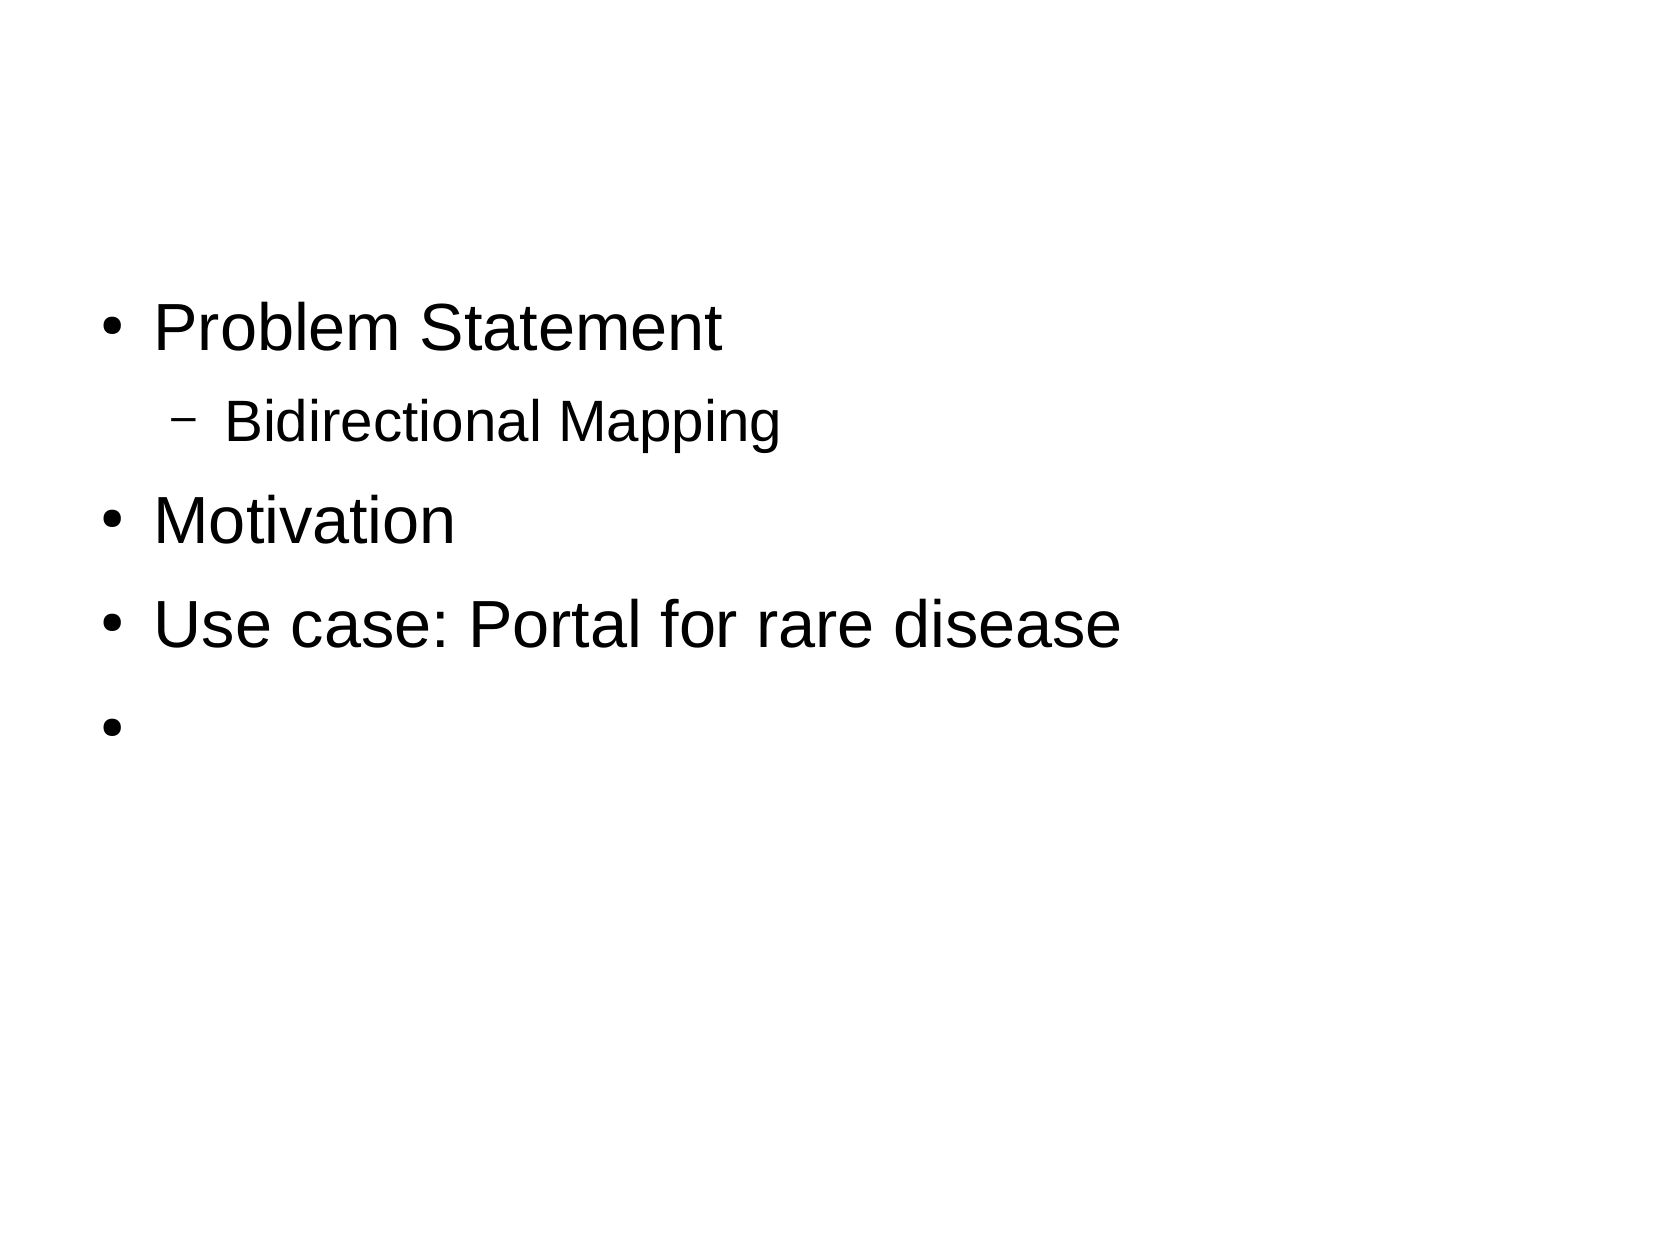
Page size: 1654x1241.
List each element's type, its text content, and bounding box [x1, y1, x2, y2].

list Problem Statement Bidirectional Mapping Motivation Use case: Portal for rare disease [82, 290, 1571, 1010]
